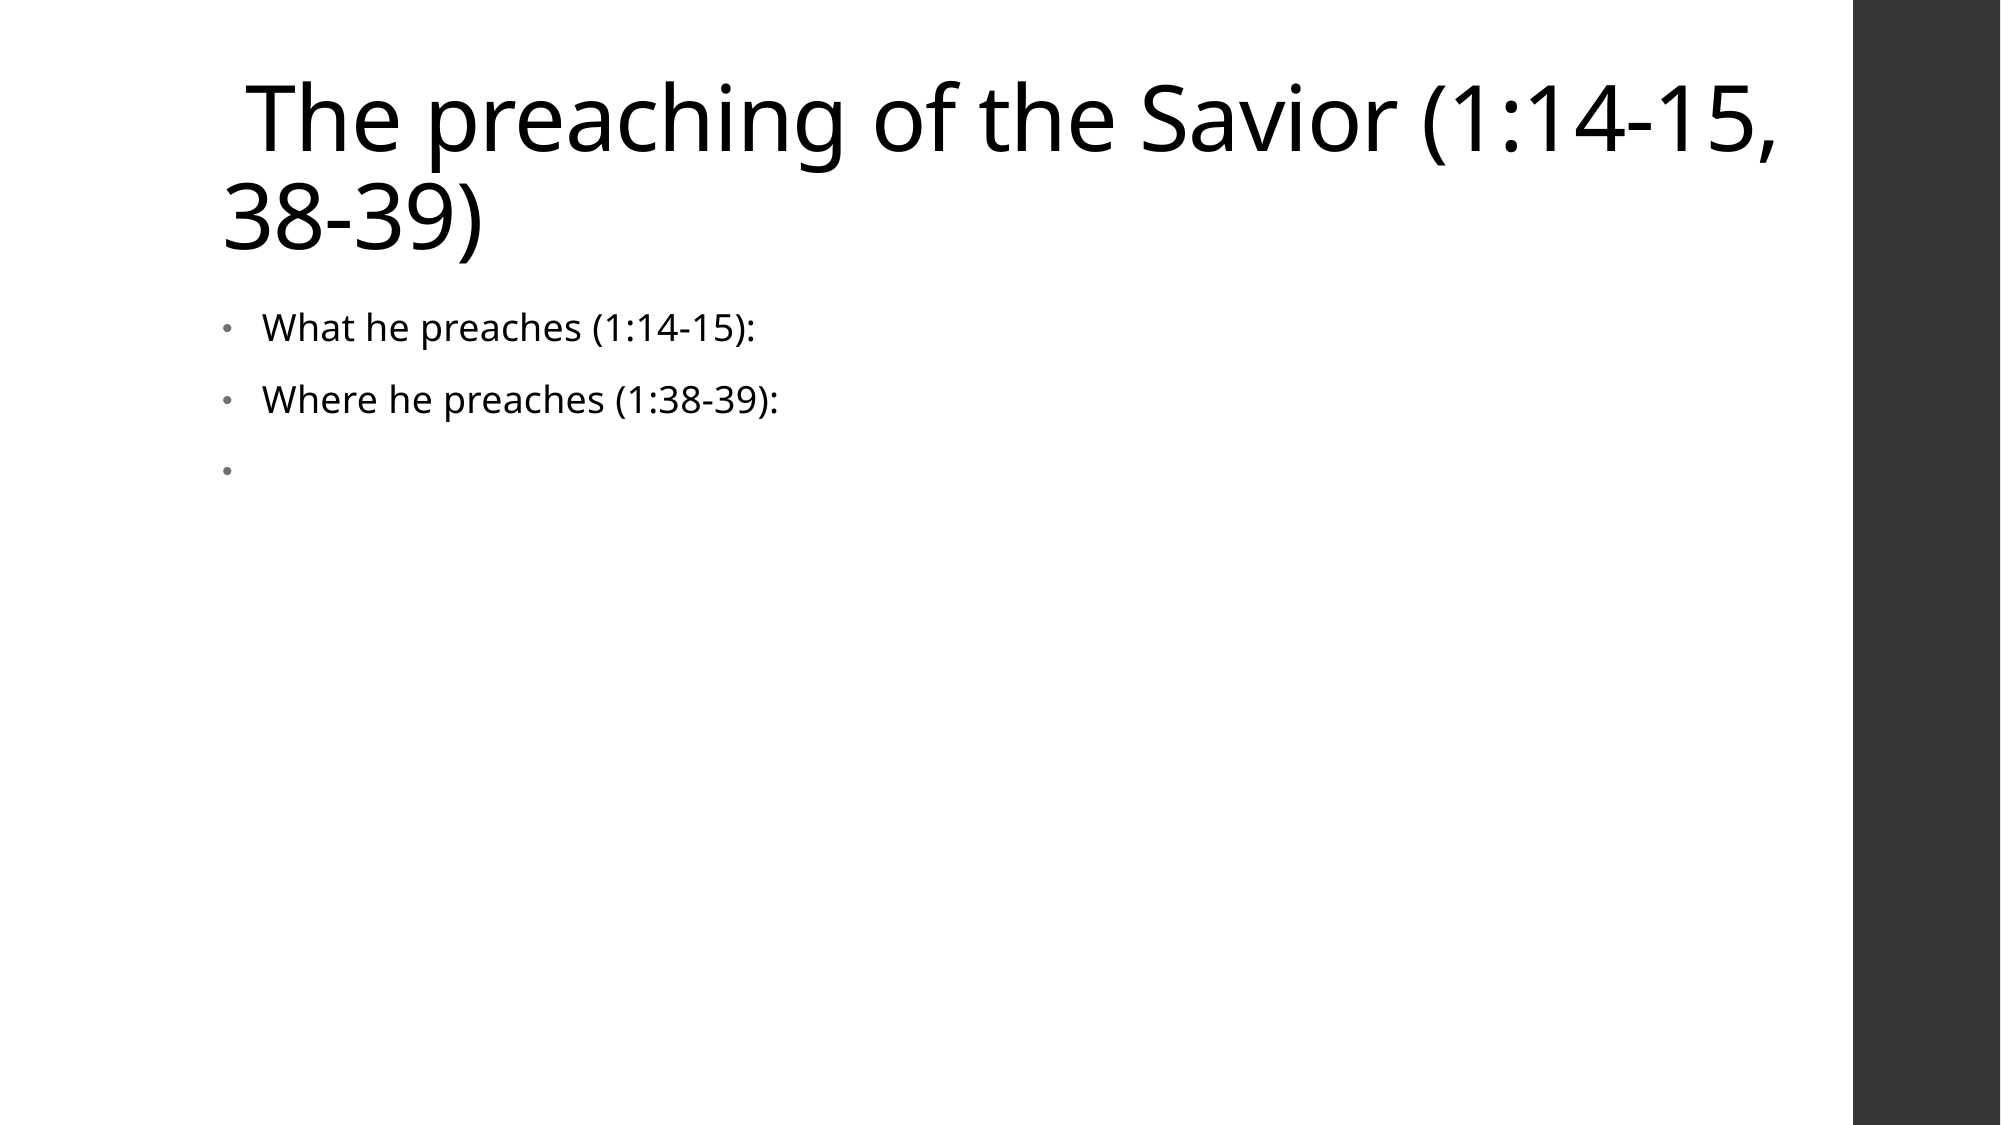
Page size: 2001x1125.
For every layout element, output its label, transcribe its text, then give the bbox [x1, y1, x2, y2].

title The preaching of the Savior (1:14-15, 38-39) [206, 60, 1797, 278]
list What he preaches (1:14-15): Where he preaches (1:38-39): [206, 299, 1617, 1014]
